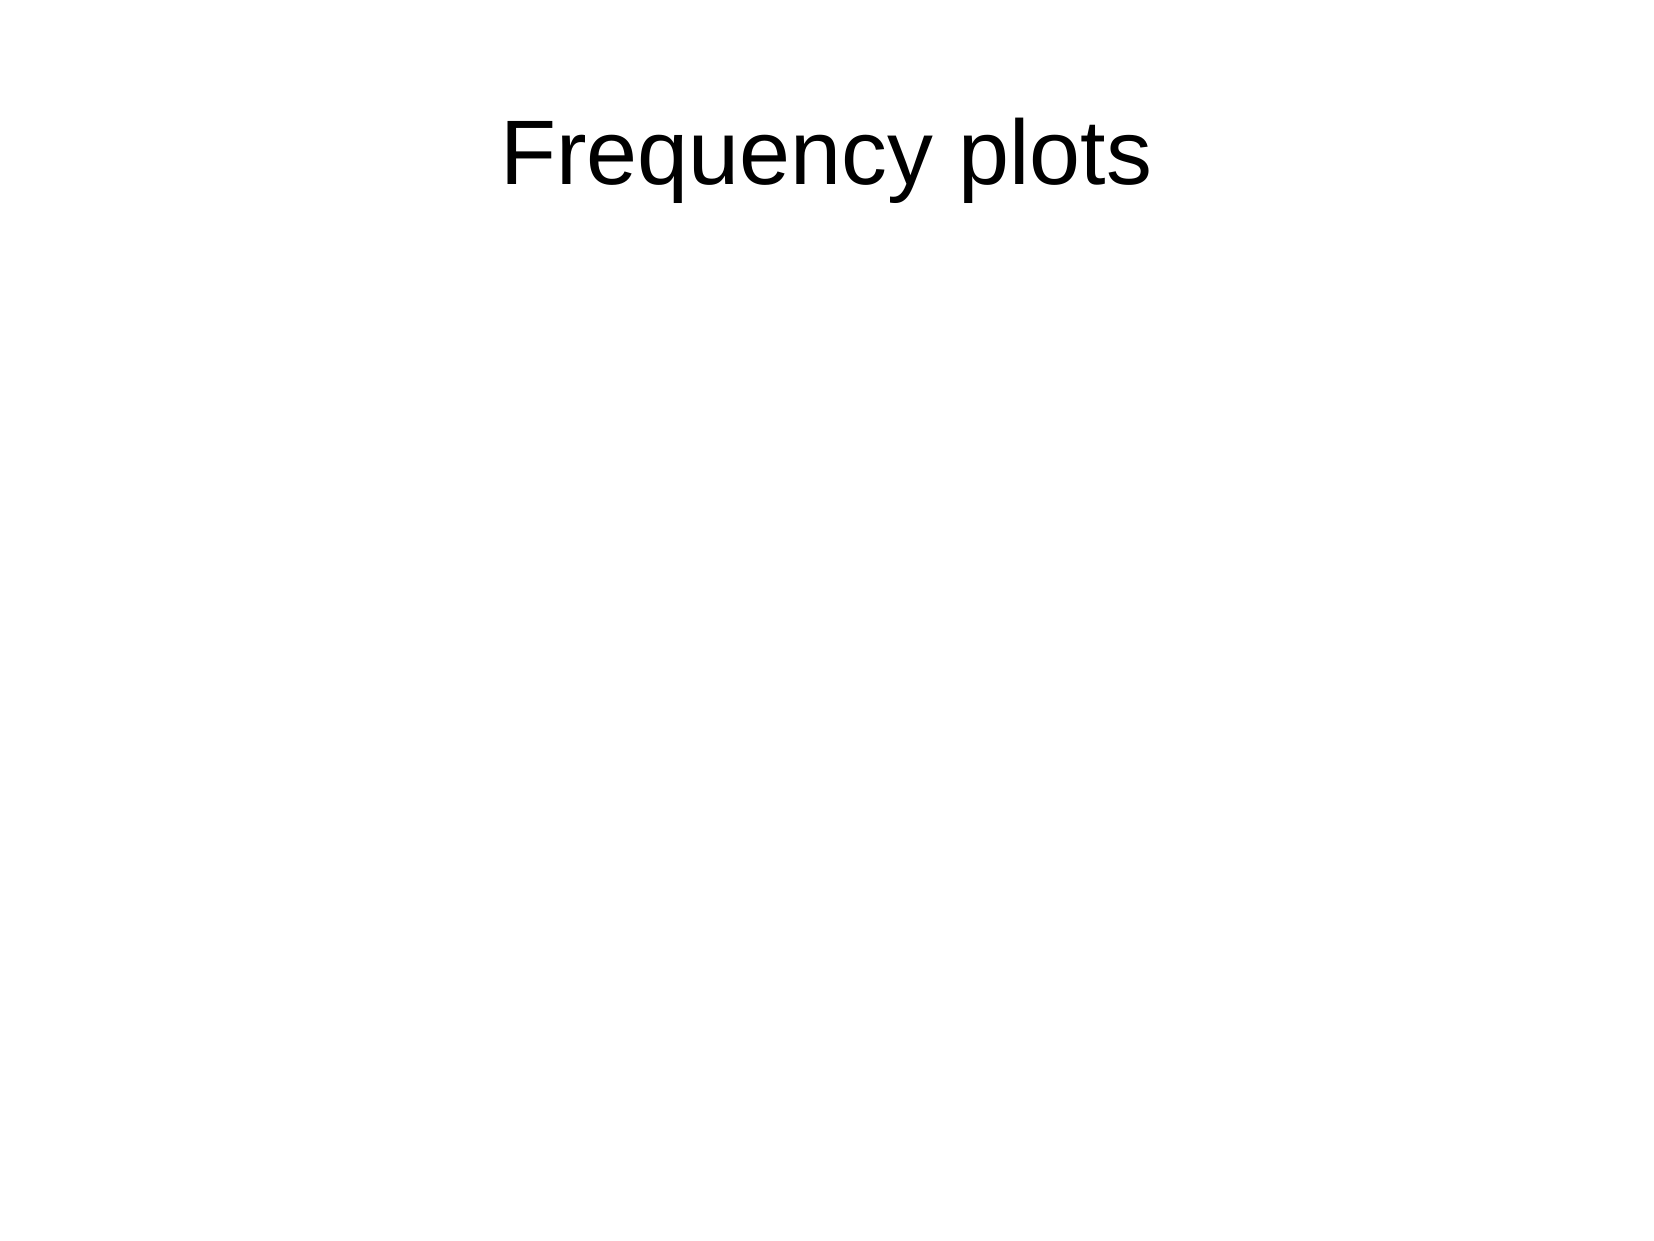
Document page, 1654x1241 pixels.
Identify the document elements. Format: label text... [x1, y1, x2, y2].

title Frequency plots [82, 49, 1571, 257]
